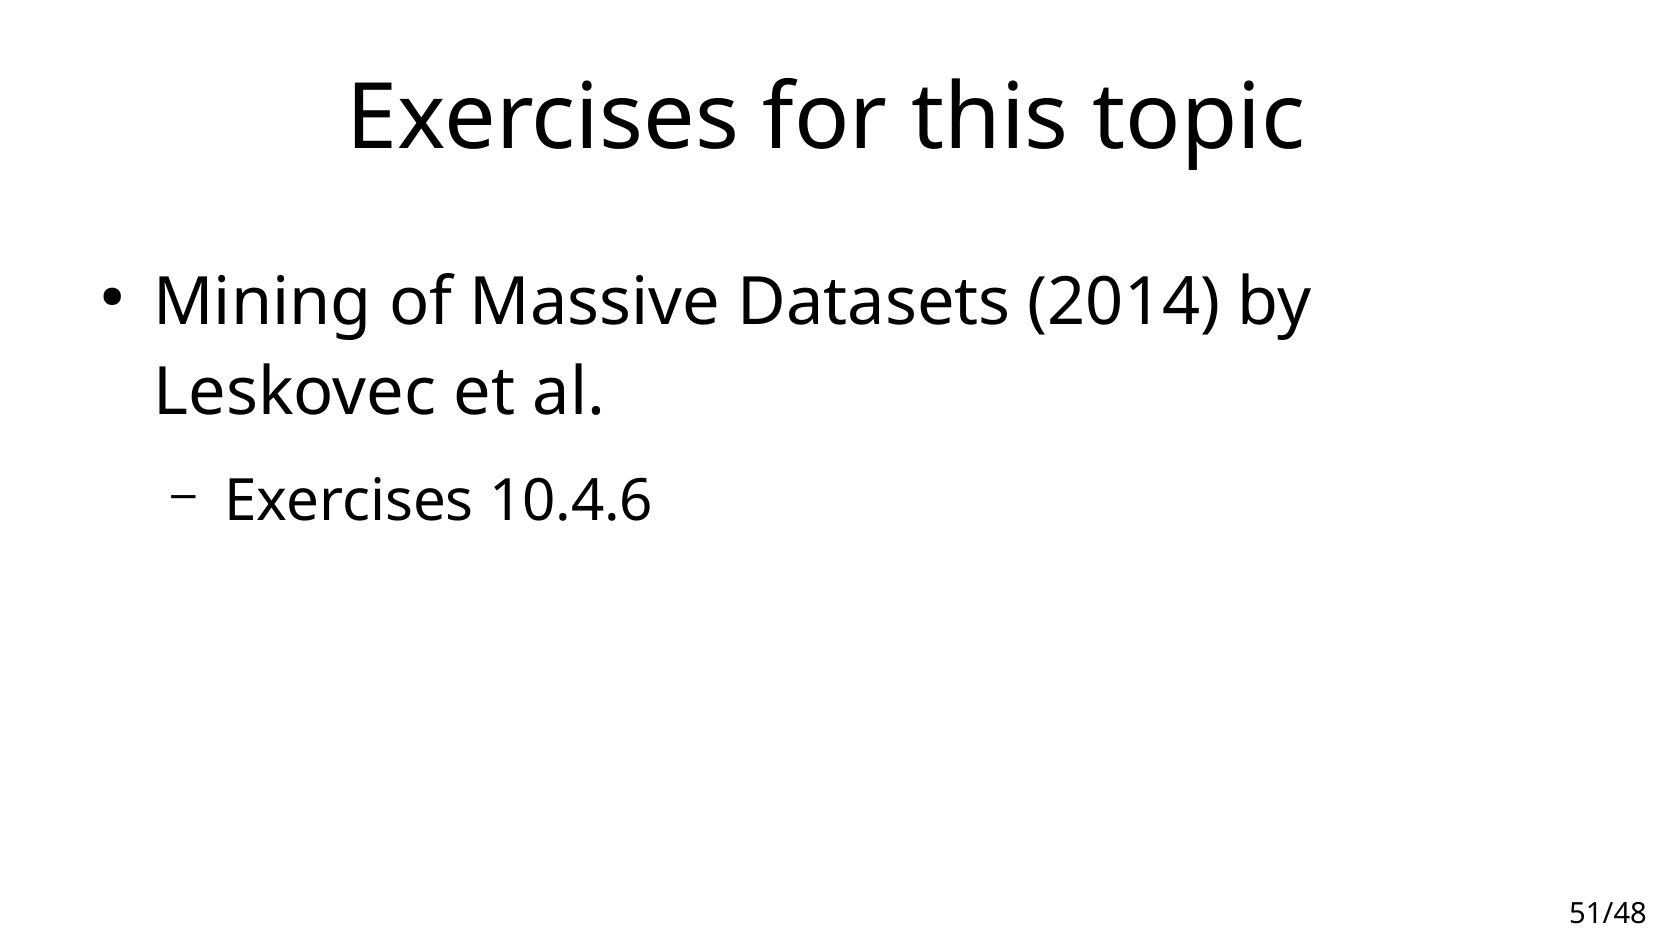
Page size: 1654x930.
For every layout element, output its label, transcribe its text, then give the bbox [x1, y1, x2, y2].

title Exercises for this topic [82, 1, 1571, 225]
list Mining of Massive Datasets (2014) by Leskovec et al. Exercises 10.4.6 [82, 252, 1571, 793]
